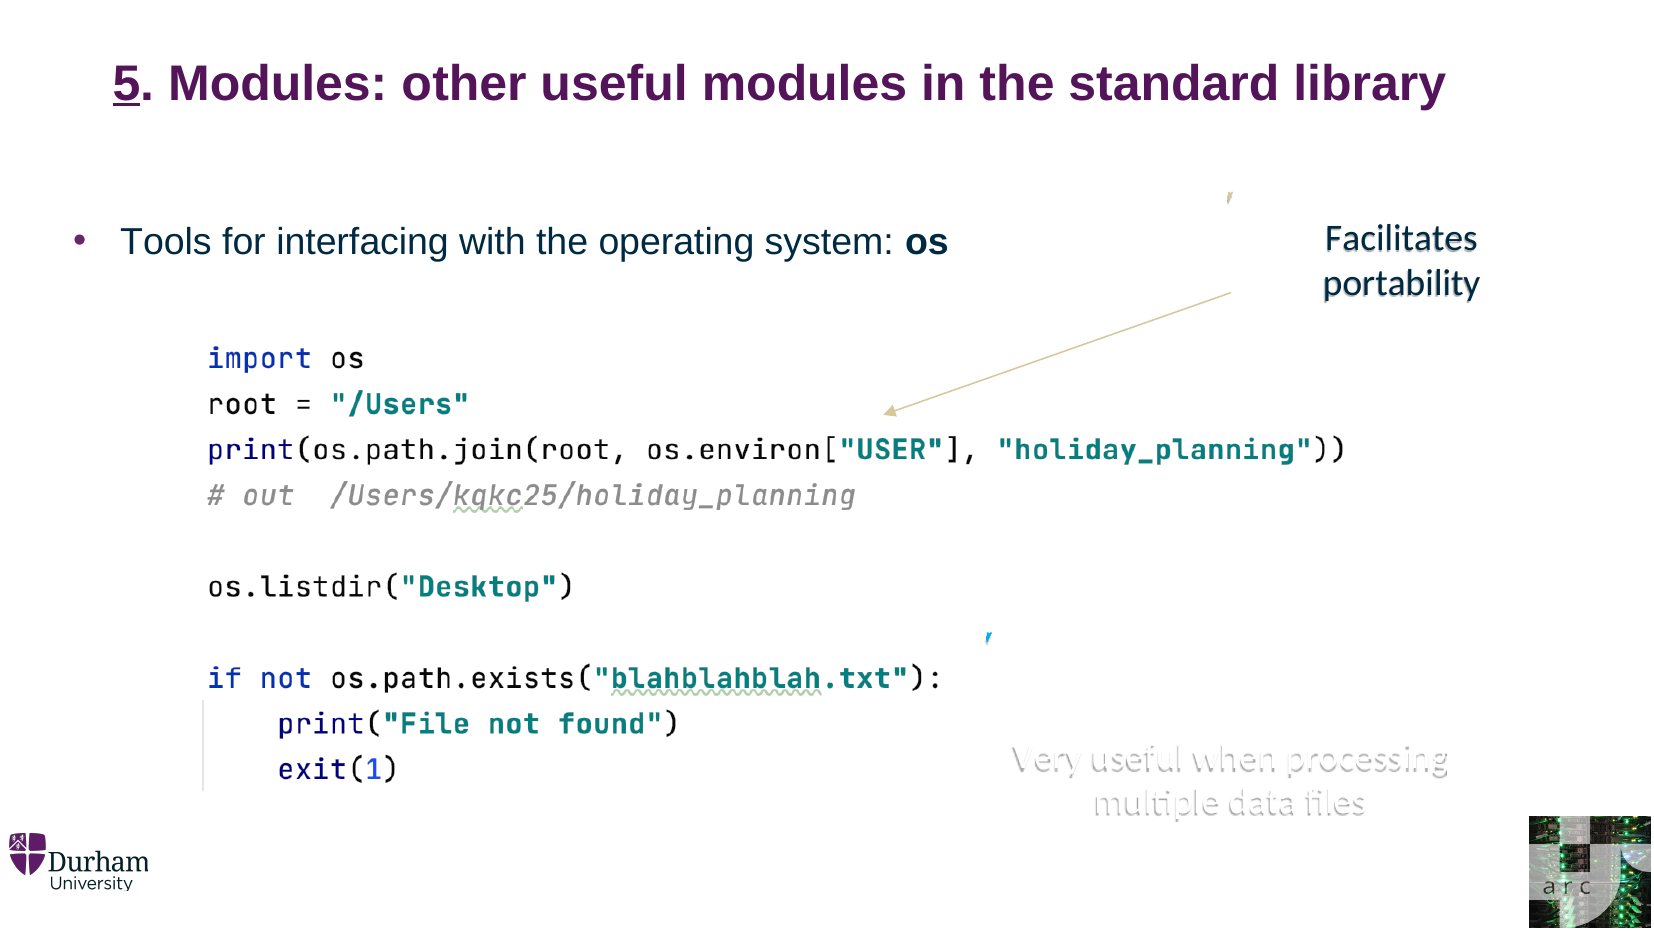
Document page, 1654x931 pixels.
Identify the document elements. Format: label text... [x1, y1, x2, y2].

text_box 5. Modules: other useful modules in the standard library [112, 50, 1542, 206]
text_box Tools for interfacing with the operating system: os [73, 216, 1043, 809]
picture [198, 329, 1351, 791]
picture [1529, 816, 1651, 928]
picture [9, 833, 148, 891]
picture [1343, 752, 1351, 766]
text_box [883, 292, 1232, 415]
